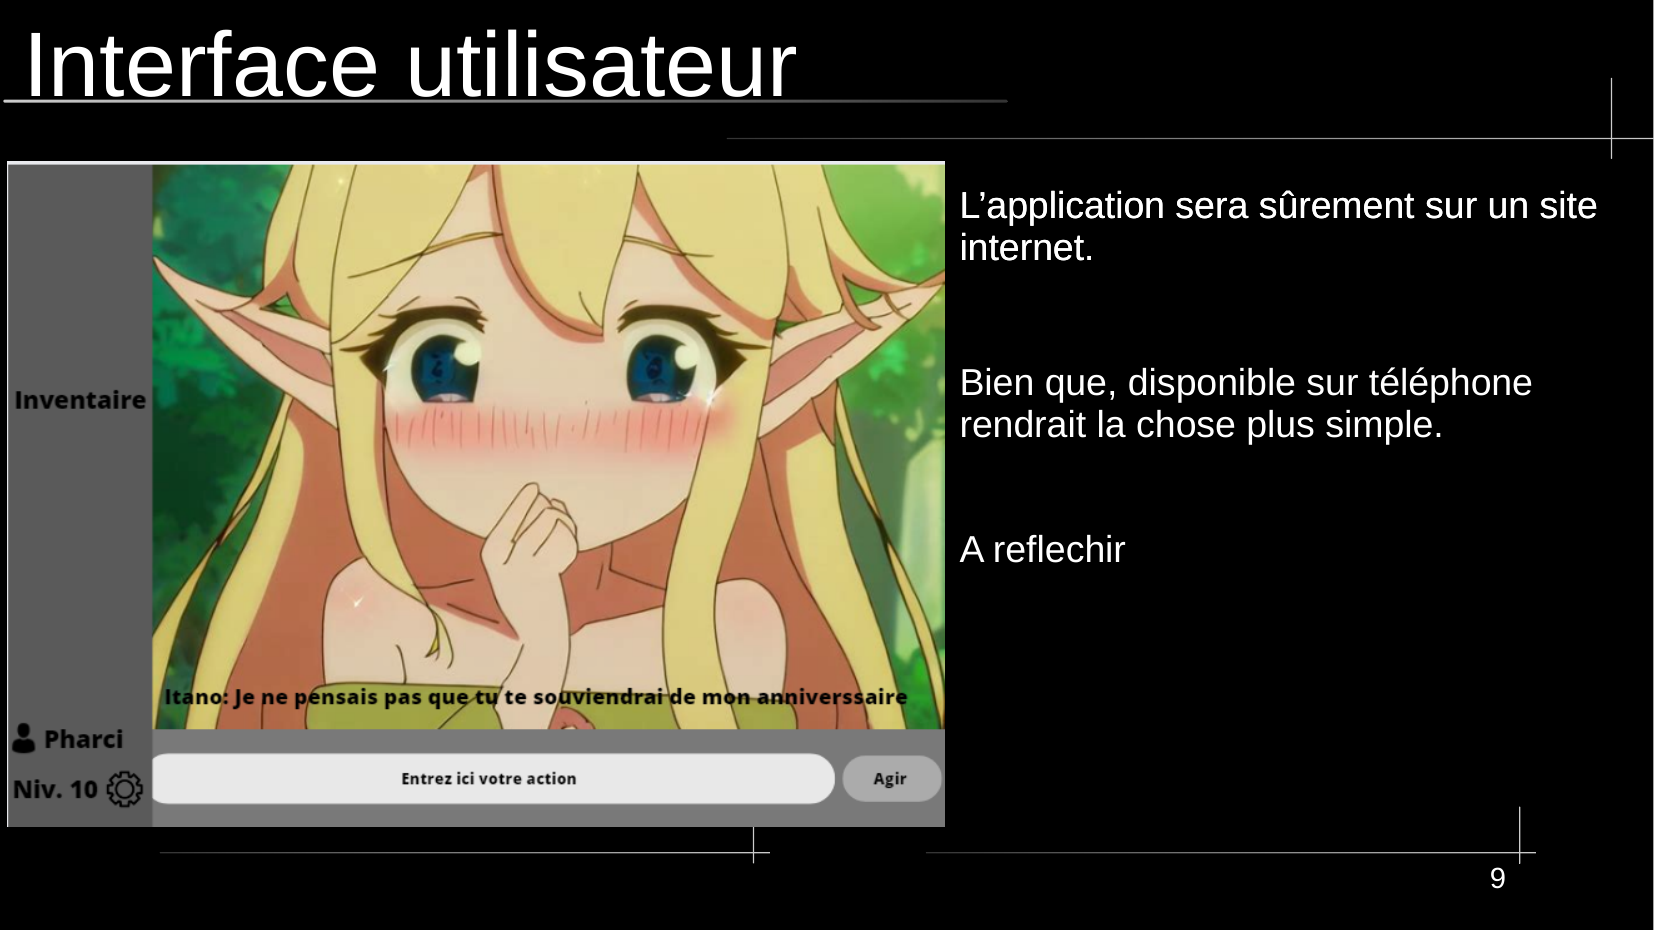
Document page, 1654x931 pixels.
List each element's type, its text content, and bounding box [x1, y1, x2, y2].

text_box L’application sera sûrement sur un site internet. [944, 177, 1625, 277]
title Interface utilisateur [23, 11, 1589, 119]
text_box Bien que, disponible sur téléphone rendrait la chose plus simple. [944, 354, 1625, 454]
picture [7, 161, 945, 827]
text_box A reflechir [944, 521, 1625, 579]
